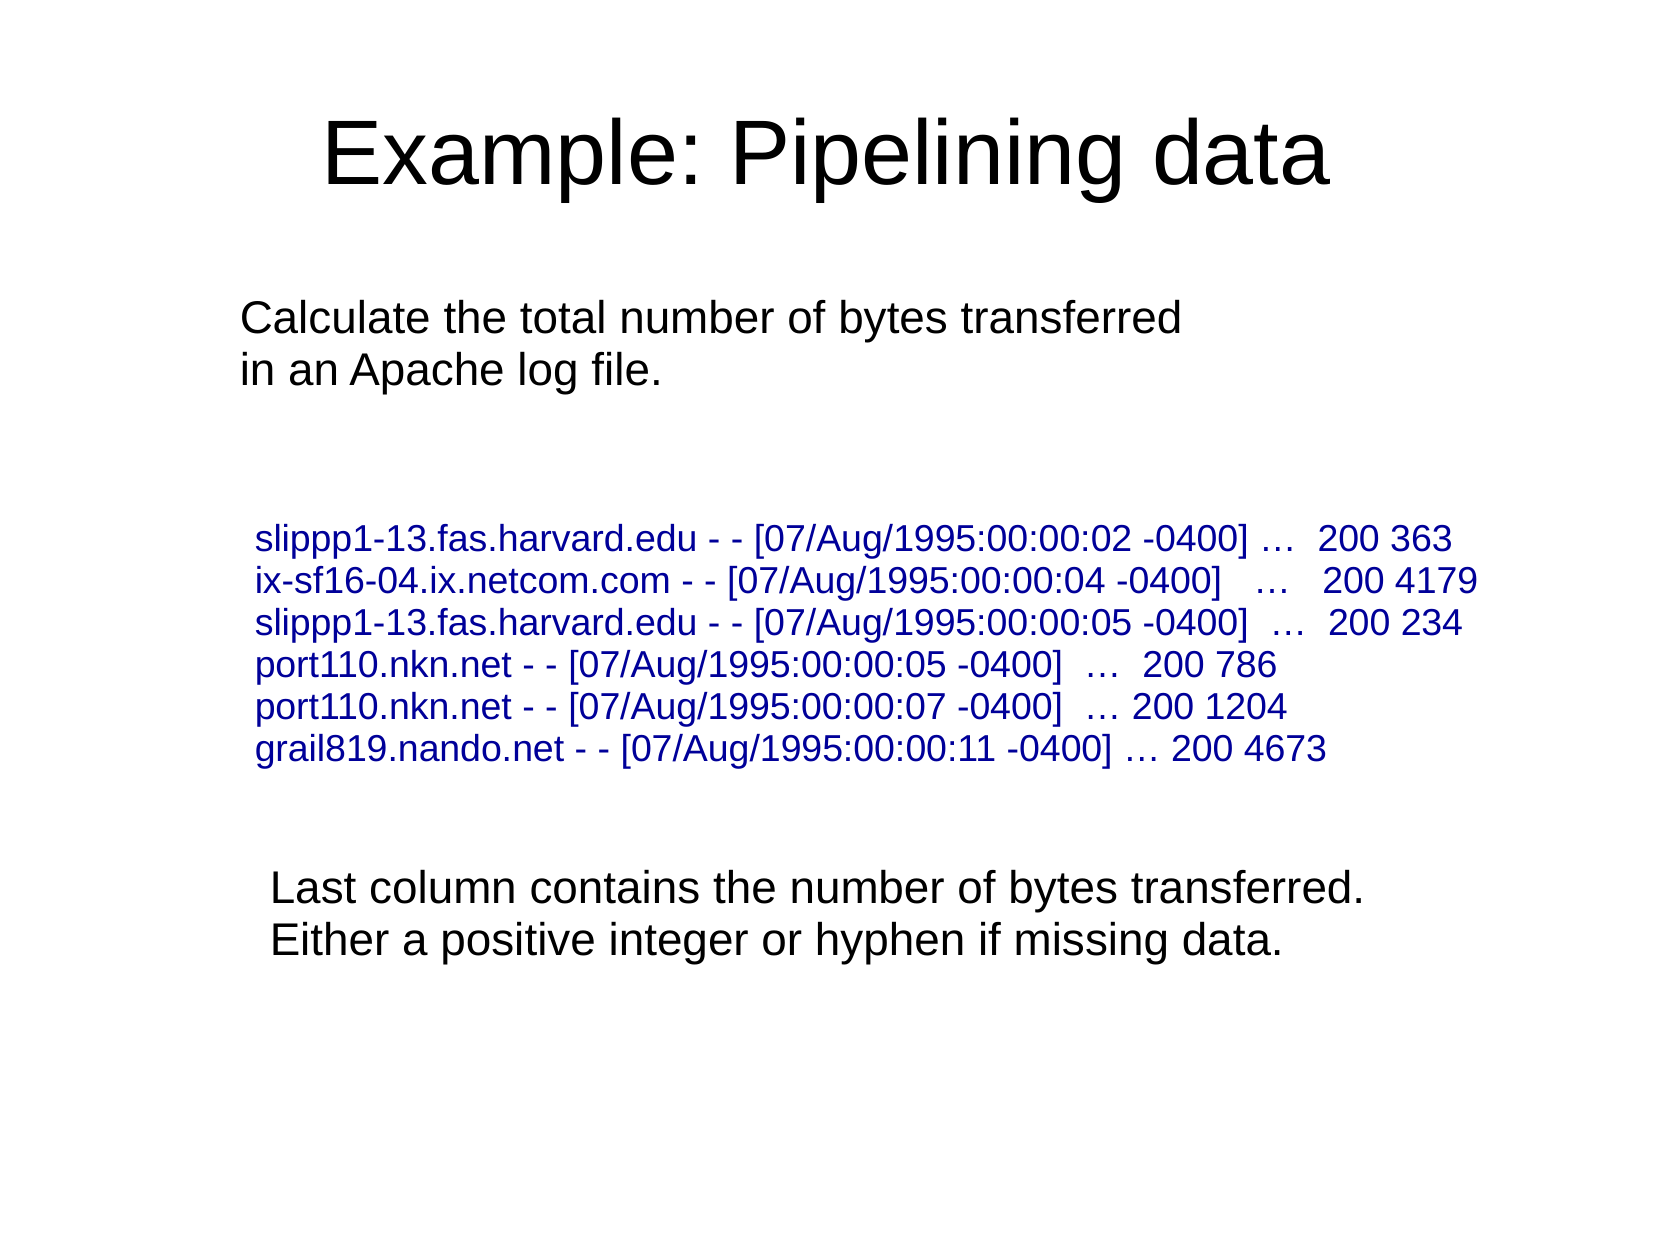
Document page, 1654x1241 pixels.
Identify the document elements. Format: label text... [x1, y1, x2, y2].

text_box Calculate the total number of bytes transferred in an Apache log file. [225, 285, 1211, 403]
text_box slippp1-13.fas.harvard.edu - - [07/Aug/1995:00:00:02 -0400] … 200 363 ix-sf16-04.ix.netcom.com - - [07/Aug/1995:00:00:04 -0400] … 200 4179 slippp1-13.fas.harvard.edu - - [07/Aug/1995:00:00:05 -0400] … 200 234 port110.nkn.net - - [07/Aug/1995:00:00:05 -0400] … 200 786 port110.nkn.net - - [07/Aug/1995:00:00:07 -0400] … 200 1204 grail819.nando.net - - [07/Aug/1995:00:00:11 -0400] … 200 4673 [240, 510, 1494, 819]
text_box Last column contains the number of bytes transferred. Either a positive integer or hyphen if missing data. [255, 855, 1407, 973]
title Example: Pipelining data [82, 49, 1571, 257]
